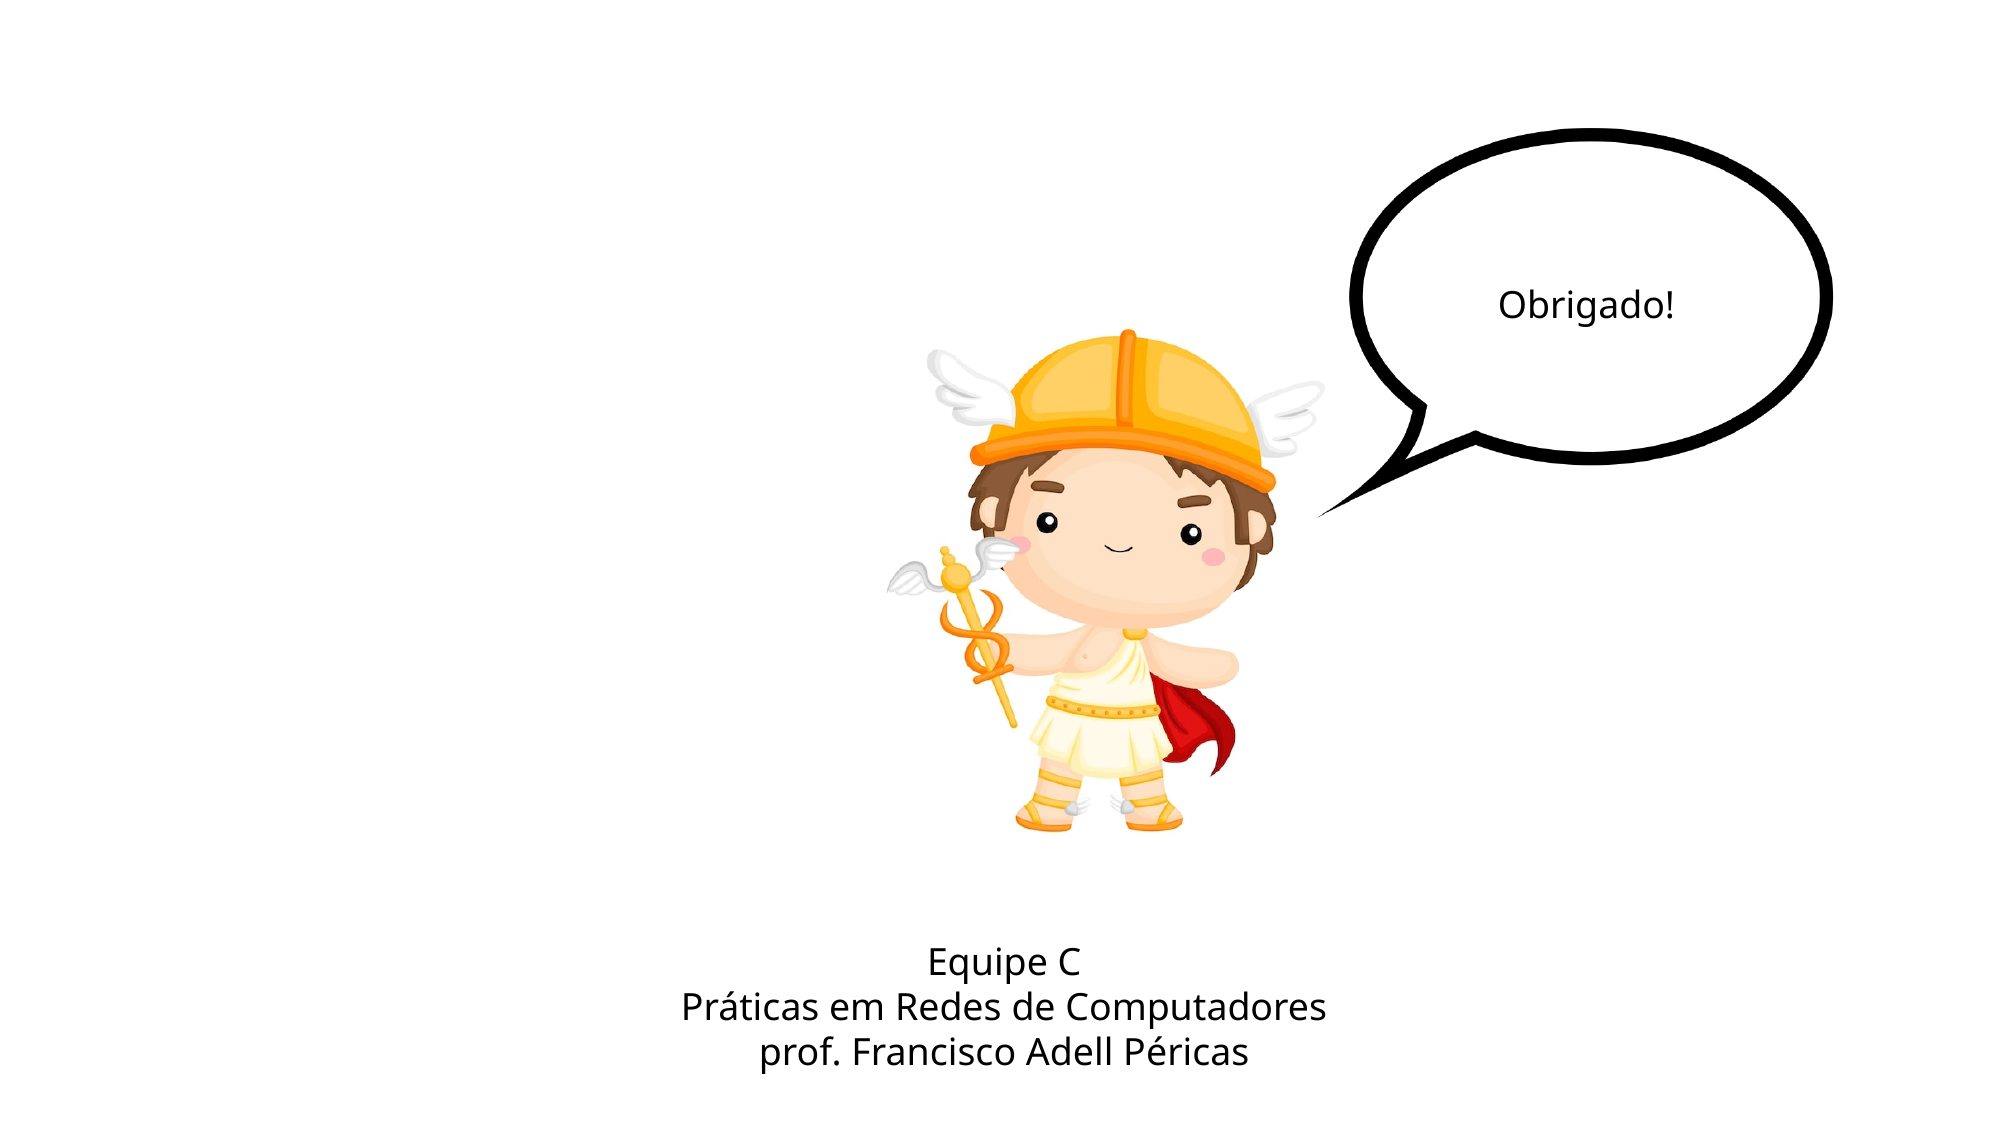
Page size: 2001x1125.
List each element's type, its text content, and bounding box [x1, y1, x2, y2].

text_box Equipe C Práticas em Redes de Computadores prof. Francisco Adell Péricas [620, 930, 1389, 1125]
picture [880, 116, 1845, 839]
text_box Obrigado! [1361, 228, 1812, 381]
